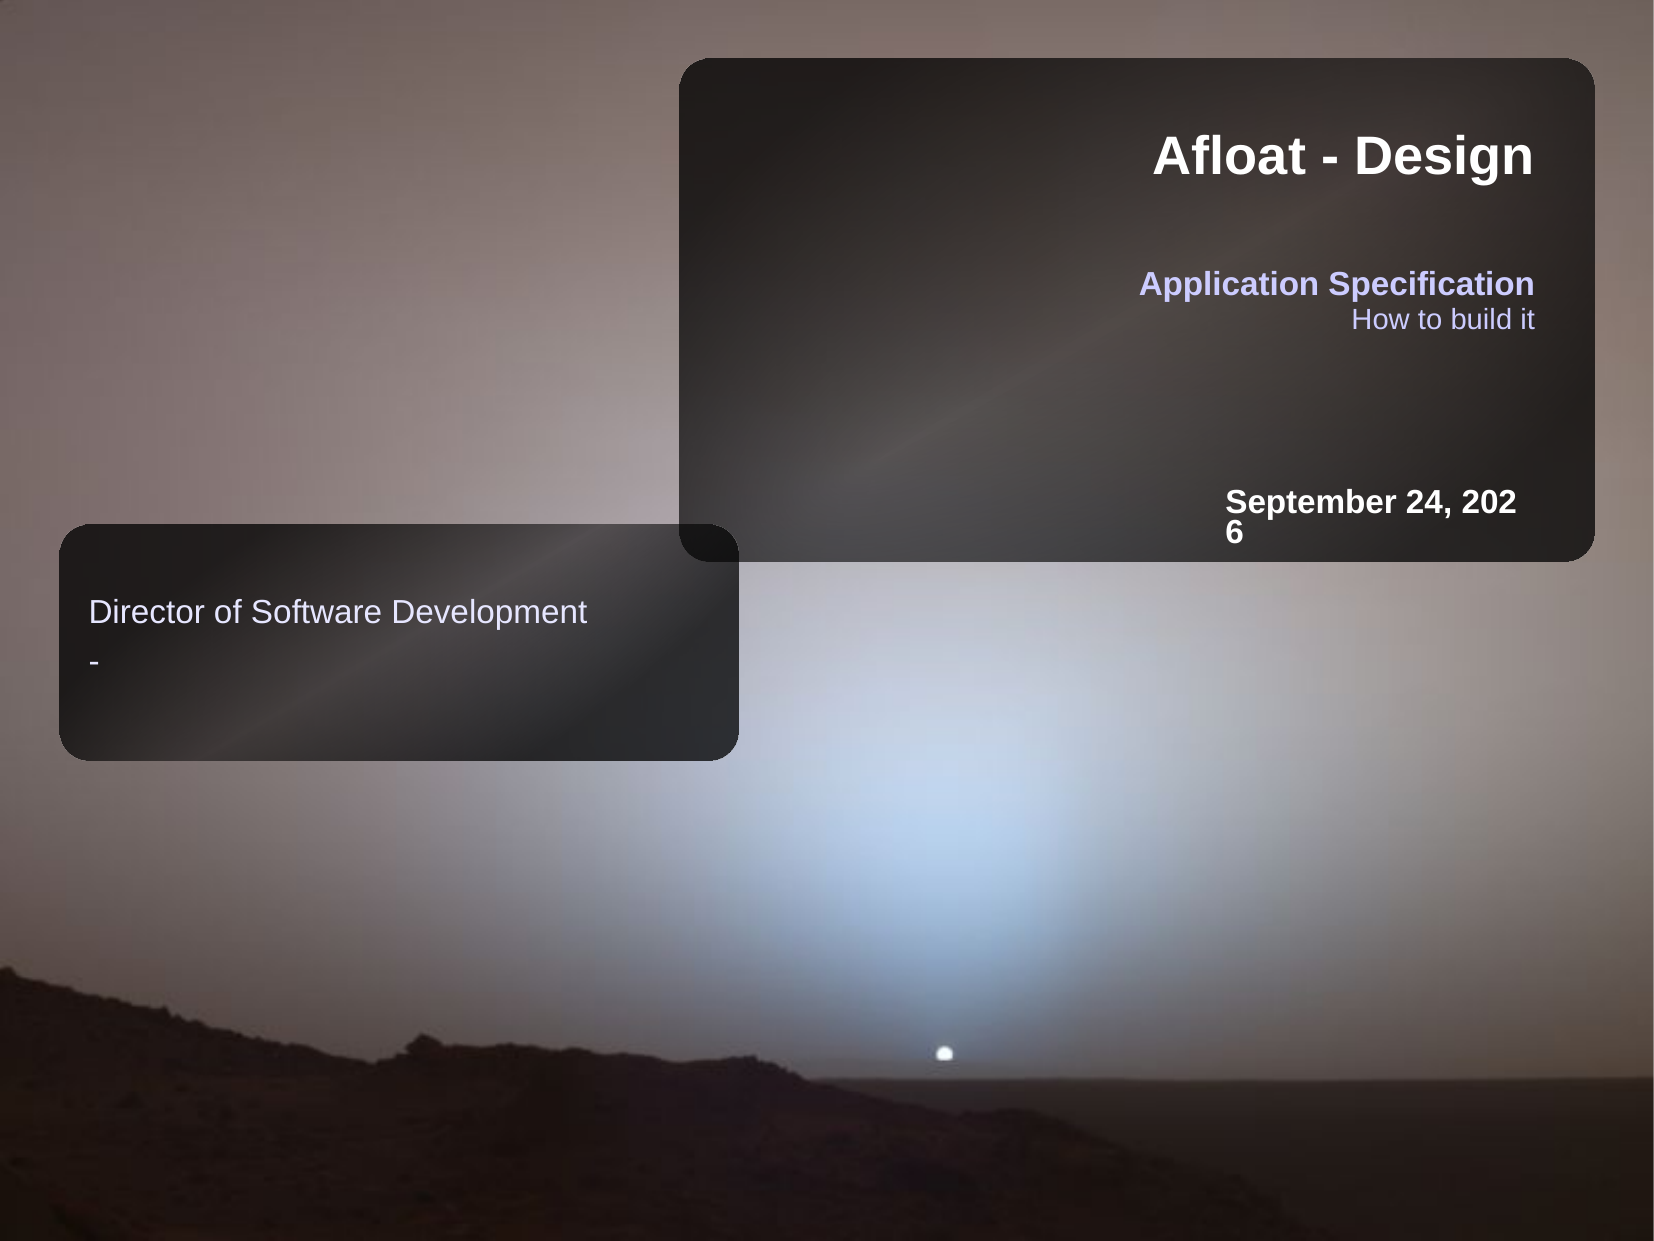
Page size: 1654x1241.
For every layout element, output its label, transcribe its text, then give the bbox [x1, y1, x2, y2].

picture [0, 0, 1654, 1241]
title Afloat - Design [740, 88, 1536, 223]
